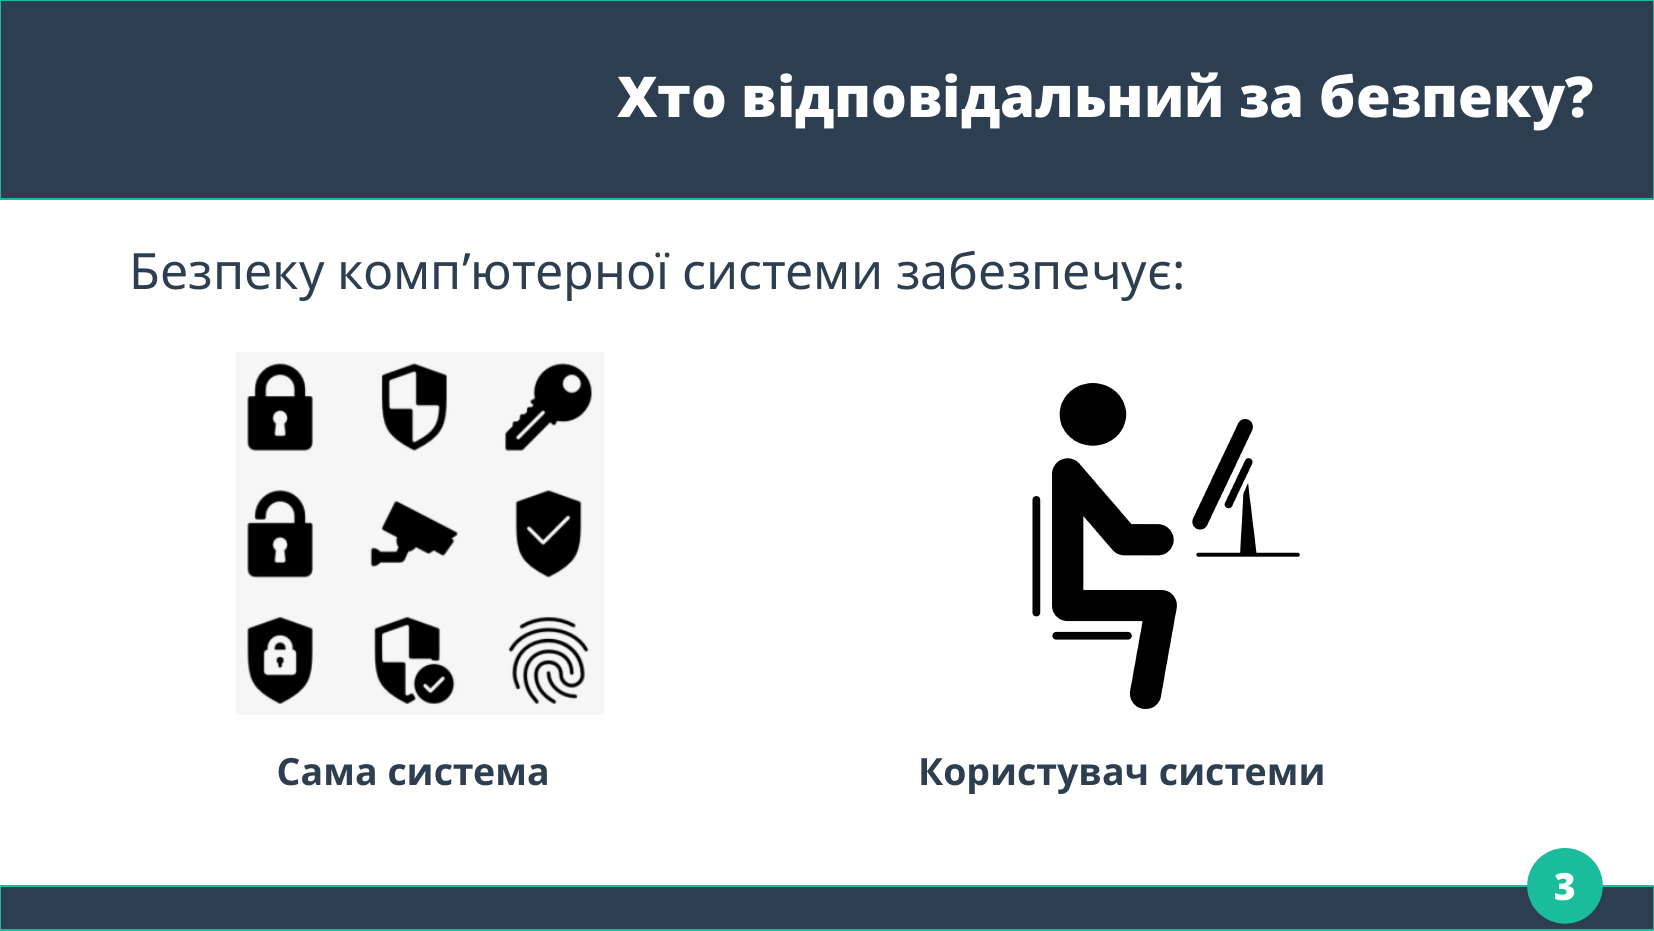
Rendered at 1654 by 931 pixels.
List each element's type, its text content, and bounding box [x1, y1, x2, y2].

picture [1003, 383, 1329, 709]
list Безпеку комп’ютерної системи забезпечує: [59, 236, 1595, 857]
text_box Користувач системи [856, 726, 1388, 815]
title Хто відповідальний за безпеку? [59, 37, 1595, 156]
text_box Сама система [147, 726, 680, 815]
picture [236, 352, 604, 715]
